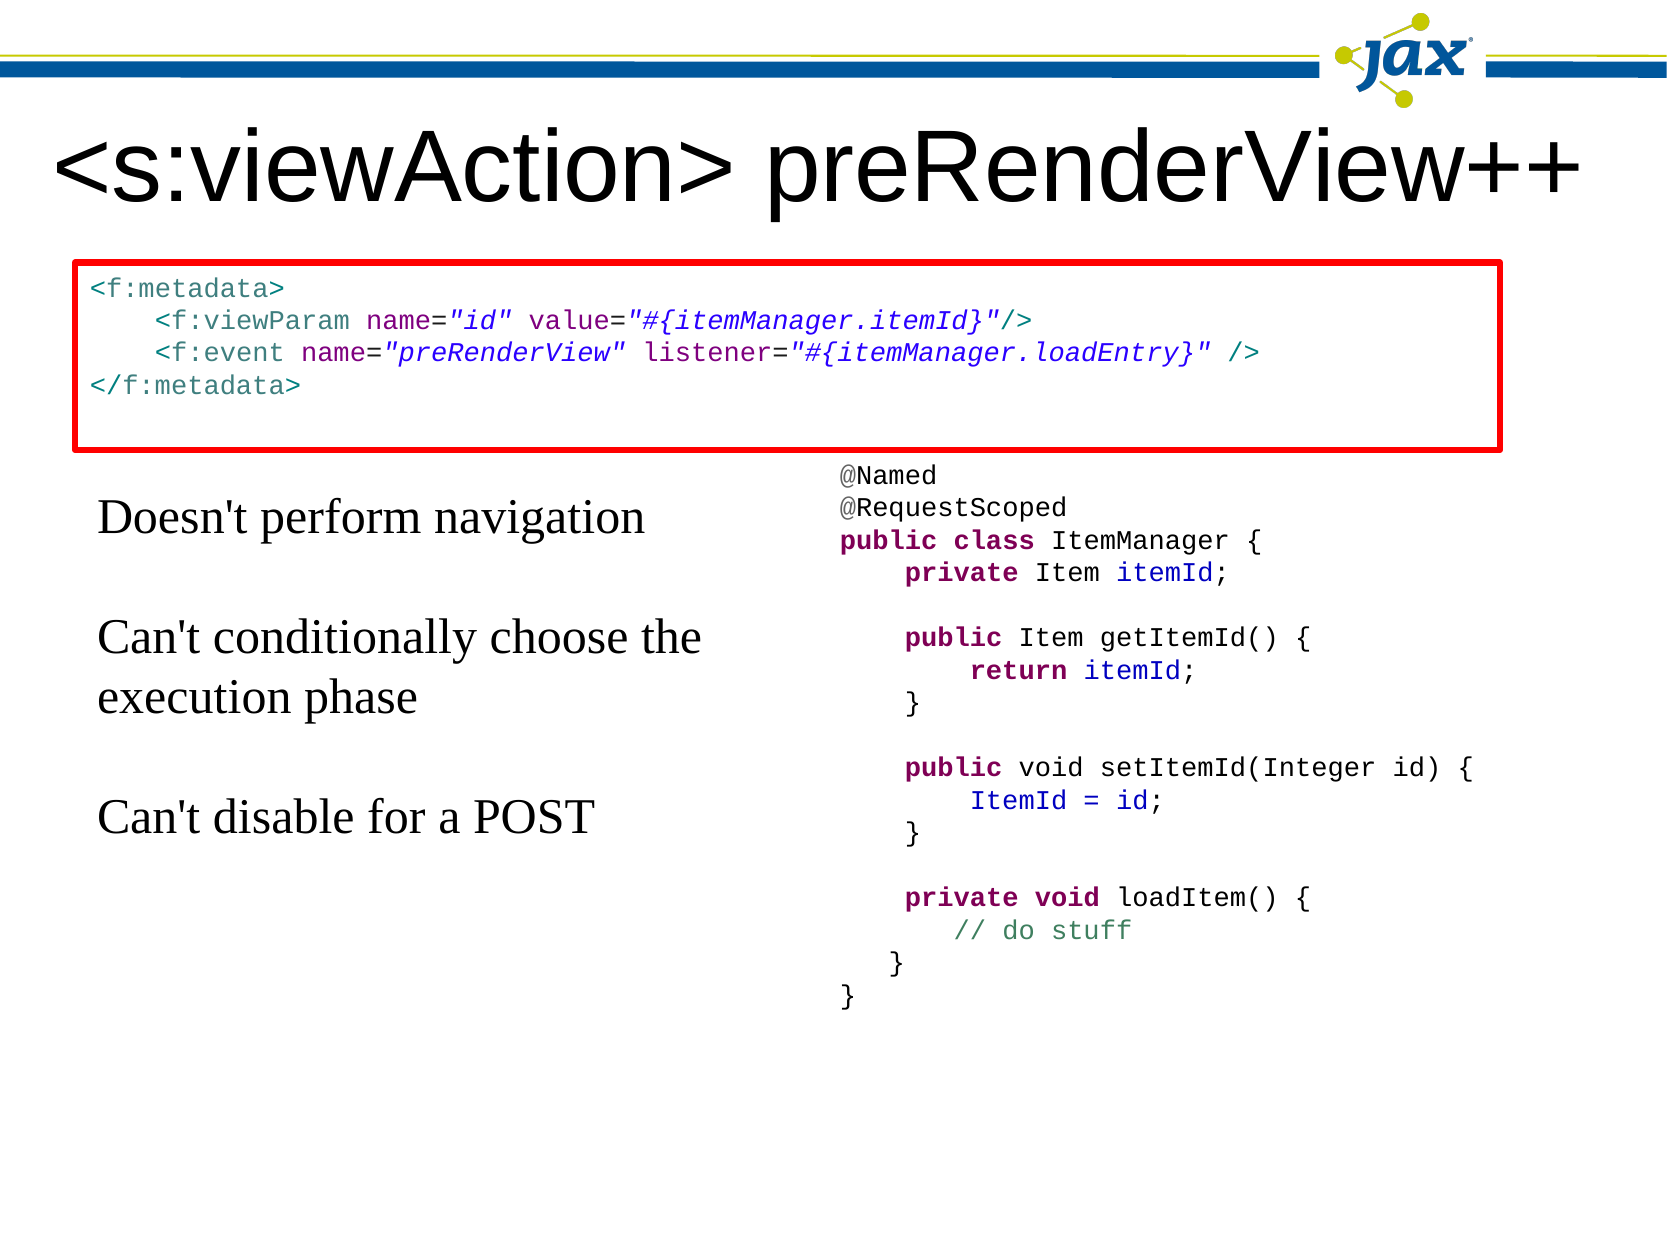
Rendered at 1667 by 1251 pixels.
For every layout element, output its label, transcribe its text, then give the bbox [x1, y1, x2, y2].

picture [1335, 13, 1473, 91]
text_box <f:metadata> <f:viewParam name="id" value="#{itemManager.itemId}"/> <f:event name="preRenderView" listener="#{itemManager.loadEntry}" /> </f:metadata> [75, 262, 1501, 451]
text_box @Named @RequestScoped public class ItemManager { private Item itemId; public Item getItemId() { return itemId; } public void setItemId(Integer id) { ItemId = id; } private void loadItem() { // do stuff } } [825, 450, 1538, 1017]
text_box Doesn't perform navigation Can't conditionally choose the execution phase Can't disable for a POST [82, 475, 795, 851]
title <s:viewAction> preRenderView++ [37, 91, 1651, 230]
